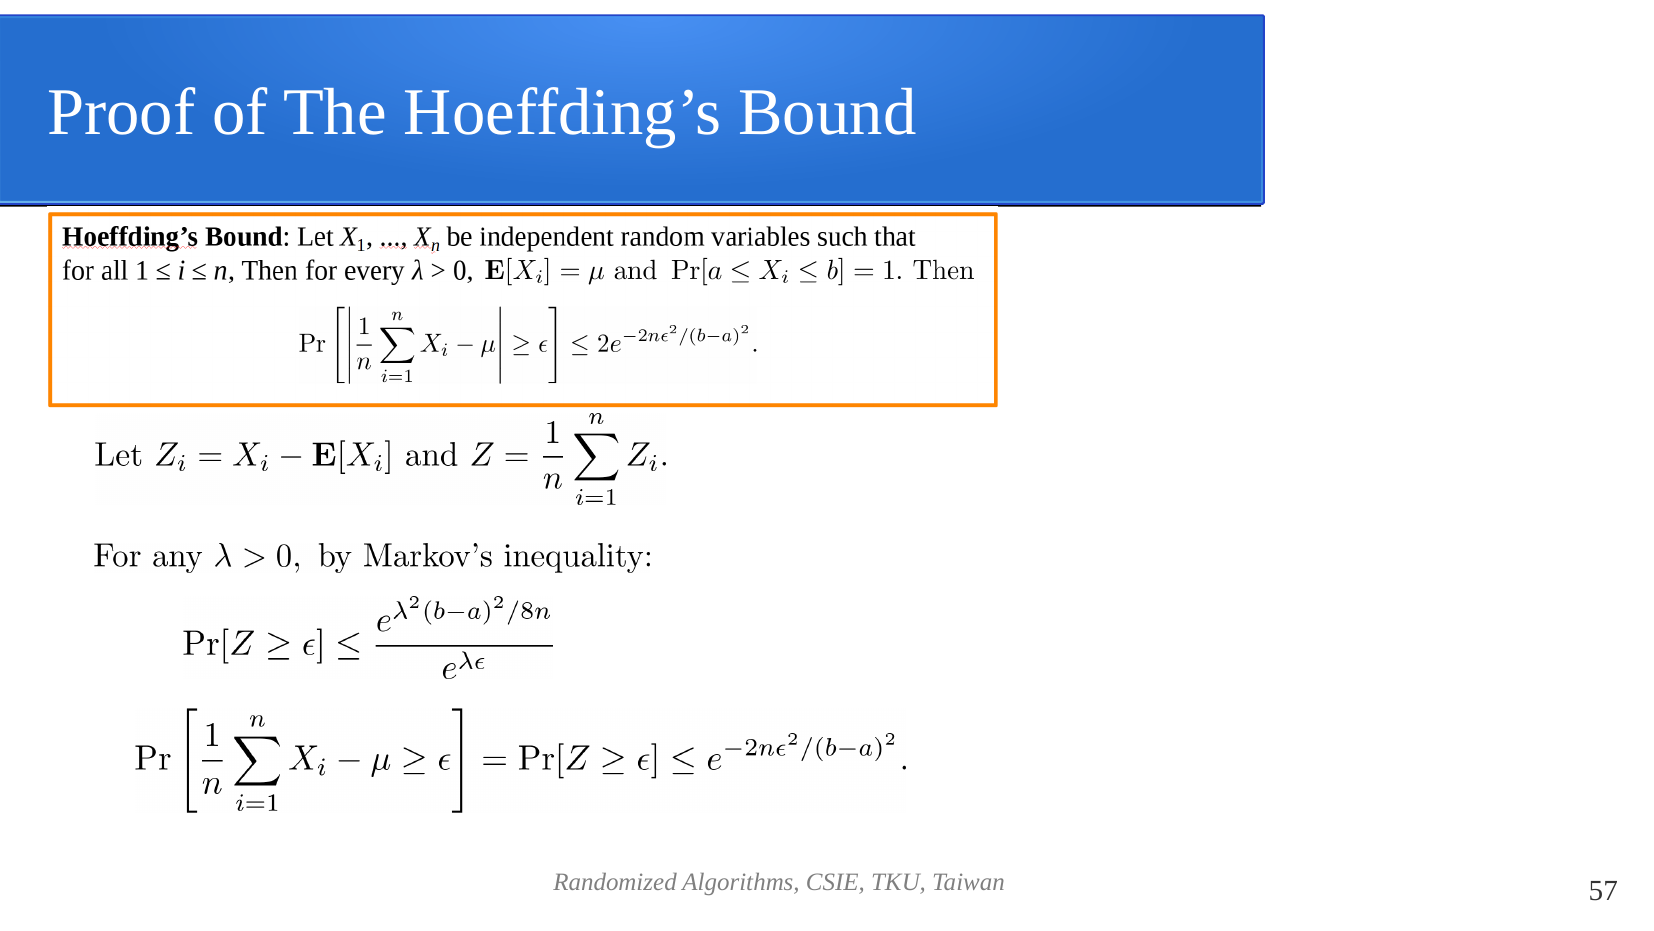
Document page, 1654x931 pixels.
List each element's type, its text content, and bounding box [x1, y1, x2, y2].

picture [47, 206, 998, 408]
picture [95, 413, 666, 505]
picture [183, 596, 553, 679]
picture [135, 708, 906, 813]
title Proof of The Hoeffding’s Bound [47, 35, 1199, 189]
picture [94, 543, 650, 573]
